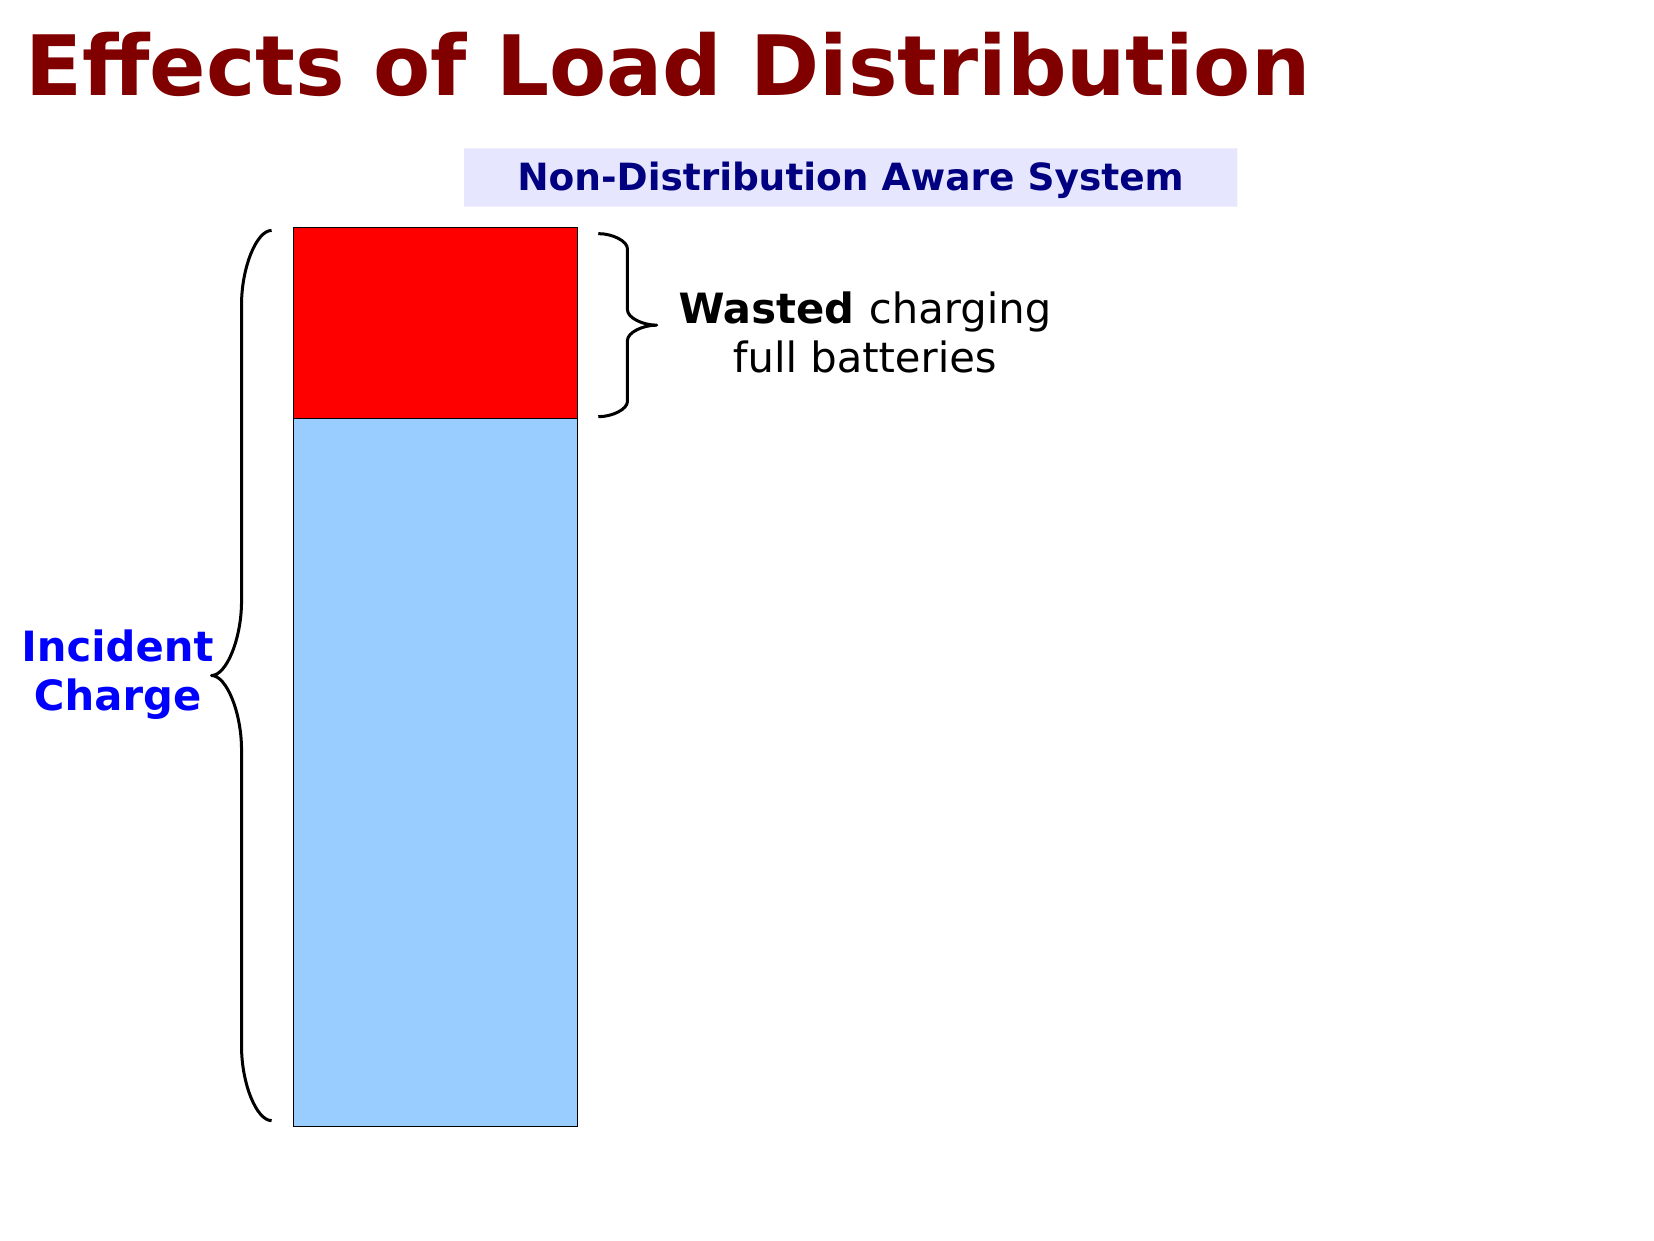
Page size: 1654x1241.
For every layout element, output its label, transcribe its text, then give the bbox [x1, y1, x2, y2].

text_box [293, 227, 578, 1127]
title Effects of Load Distribution [25, 18, 1438, 116]
text_box Wasted charging full batteries [634, 277, 1096, 390]
text_box Non-Distribution Aware System [464, 148, 1238, 207]
text_box Incident Charge [0, 615, 236, 728]
